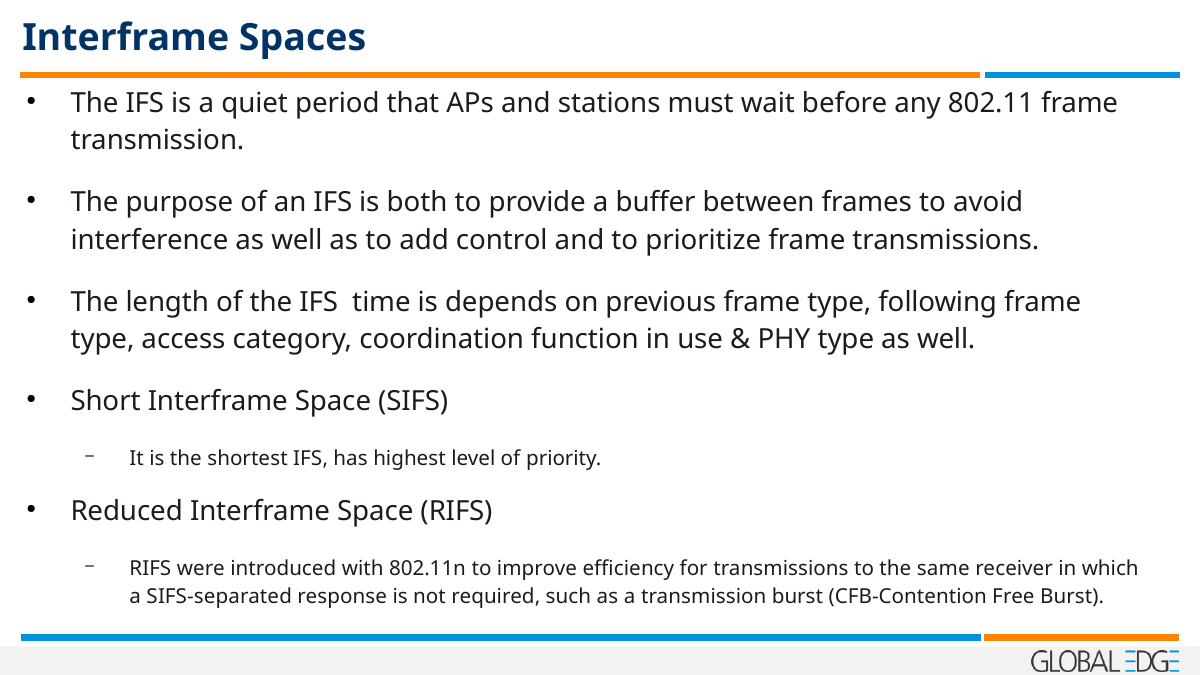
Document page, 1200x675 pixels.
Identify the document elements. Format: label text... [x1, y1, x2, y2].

list The IFS is a quiet period that APs and stations must wait before any 802.11 frame transmission. The purpose of an IFS is both to provide a buffer between frames to avoid interference as well as to add control and to prioritize frame transmissions. The length of the IFS time is depends on previous frame type, following frame type, access category, coordination function in use & PHY type as well. Short Interframe Space (SIFS) It is the shortest IFS, has highest level of priority. Reduced Interframe Space (RIFS) RIFS were introduced with 802.11n to improve efficiency for transmissions to the same receiver in which a SIFS-separated response is not required, such as a transmission burst (CFB-Contention Free Burst). [11, 82, 1146, 626]
picture [1031, 650, 1179, 672]
title Interframe Spaces [12, 9, 1088, 63]
